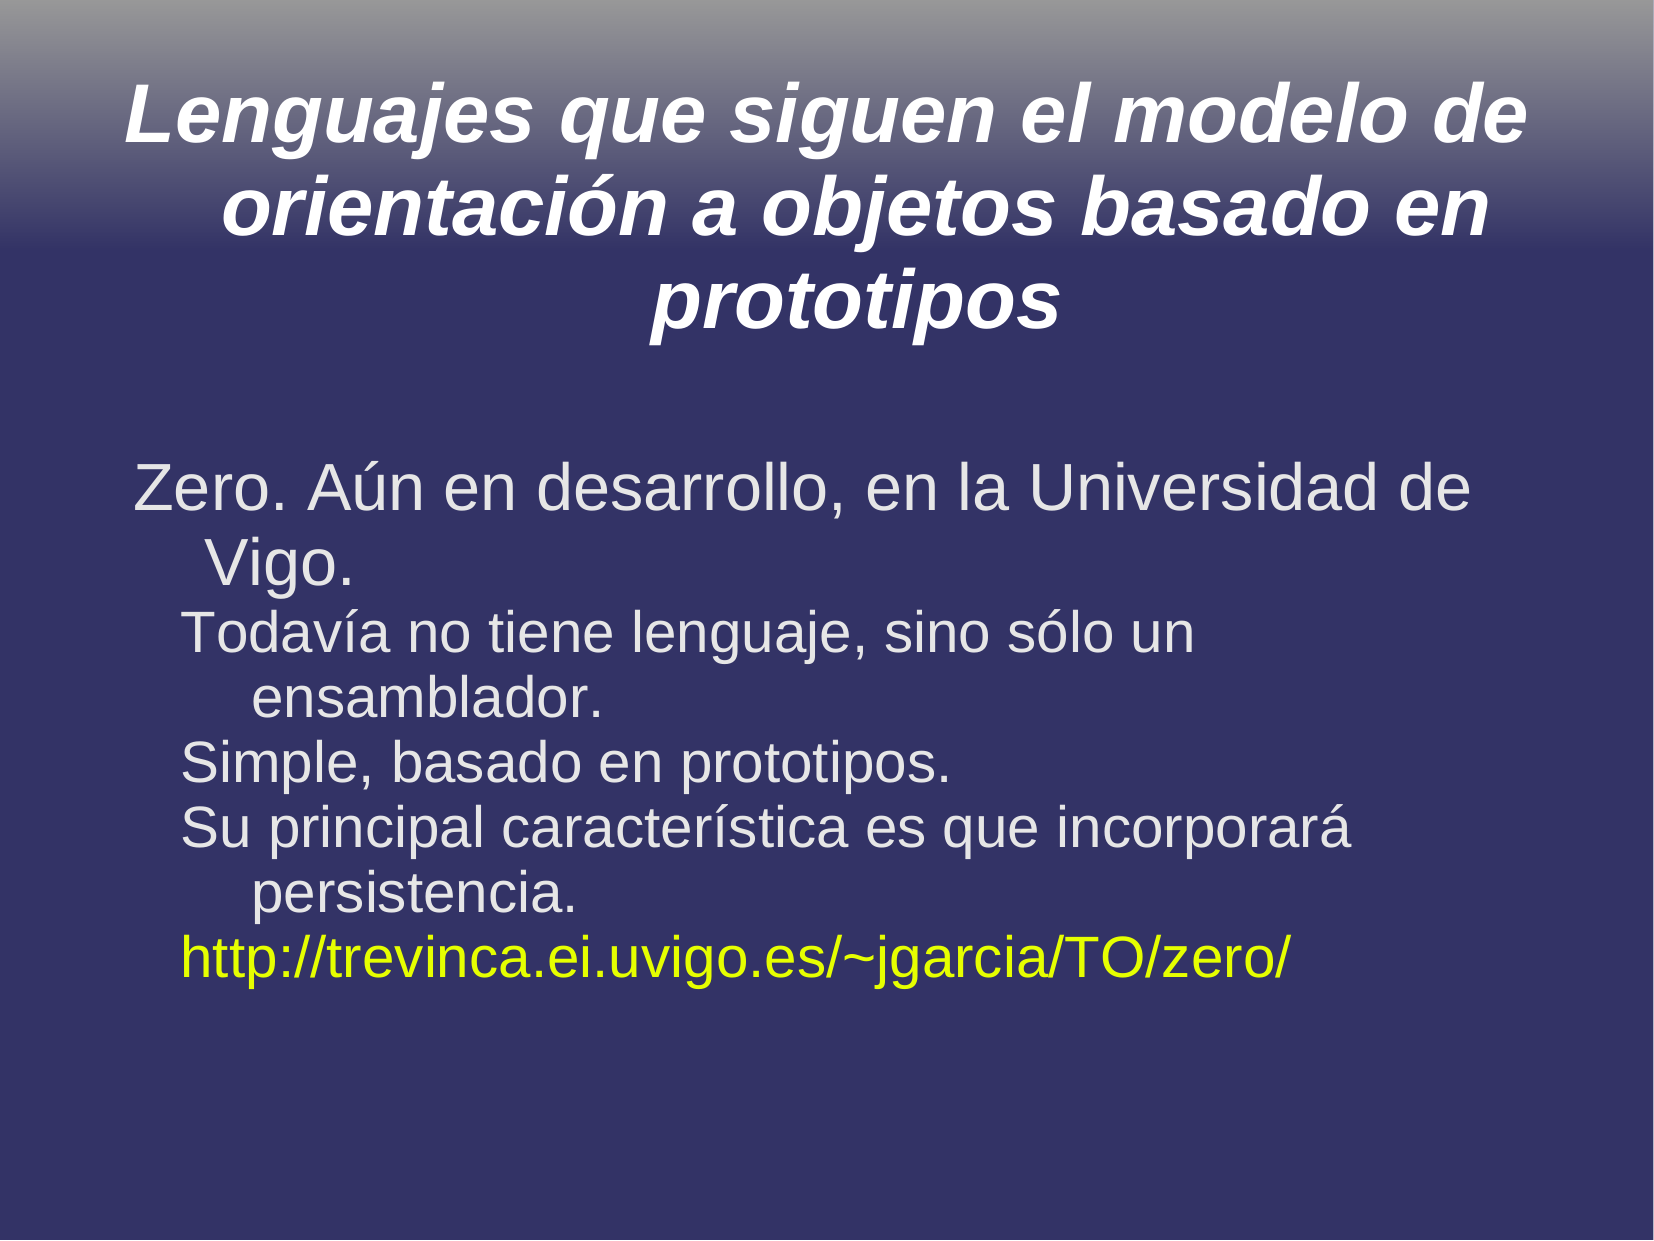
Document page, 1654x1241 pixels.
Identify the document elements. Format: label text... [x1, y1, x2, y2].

title Lenguajes que siguen el modelo de orientación a objetos basado en prototipos [121, 65, 1534, 348]
list Zero. Aún en desarrollo, en la Universidad de Vigo. Todavía no tiene lenguaje, sino sólo un ensamblador. Simple, basado en prototipos. Su principal característica es que incorporará persistencia. http://trevinca.ei.uvigo.es/~jgarcia/TO/zero/ [121, 450, 1534, 1090]
